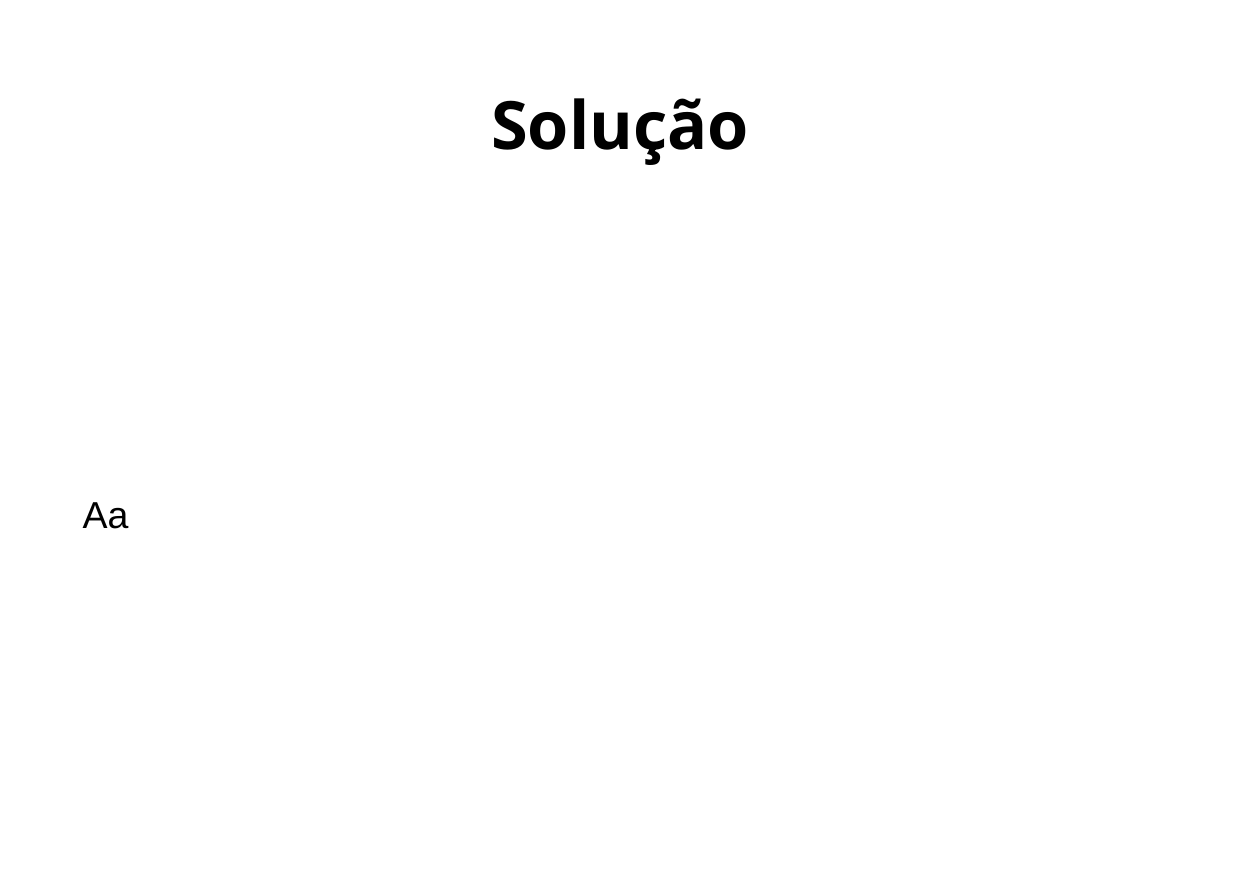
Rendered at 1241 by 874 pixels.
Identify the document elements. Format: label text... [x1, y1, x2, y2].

text_box Solução [58, 82, 1181, 163]
text_box Aa [82, 491, 1158, 537]
text_box Aa [90, 505, 99, 518]
